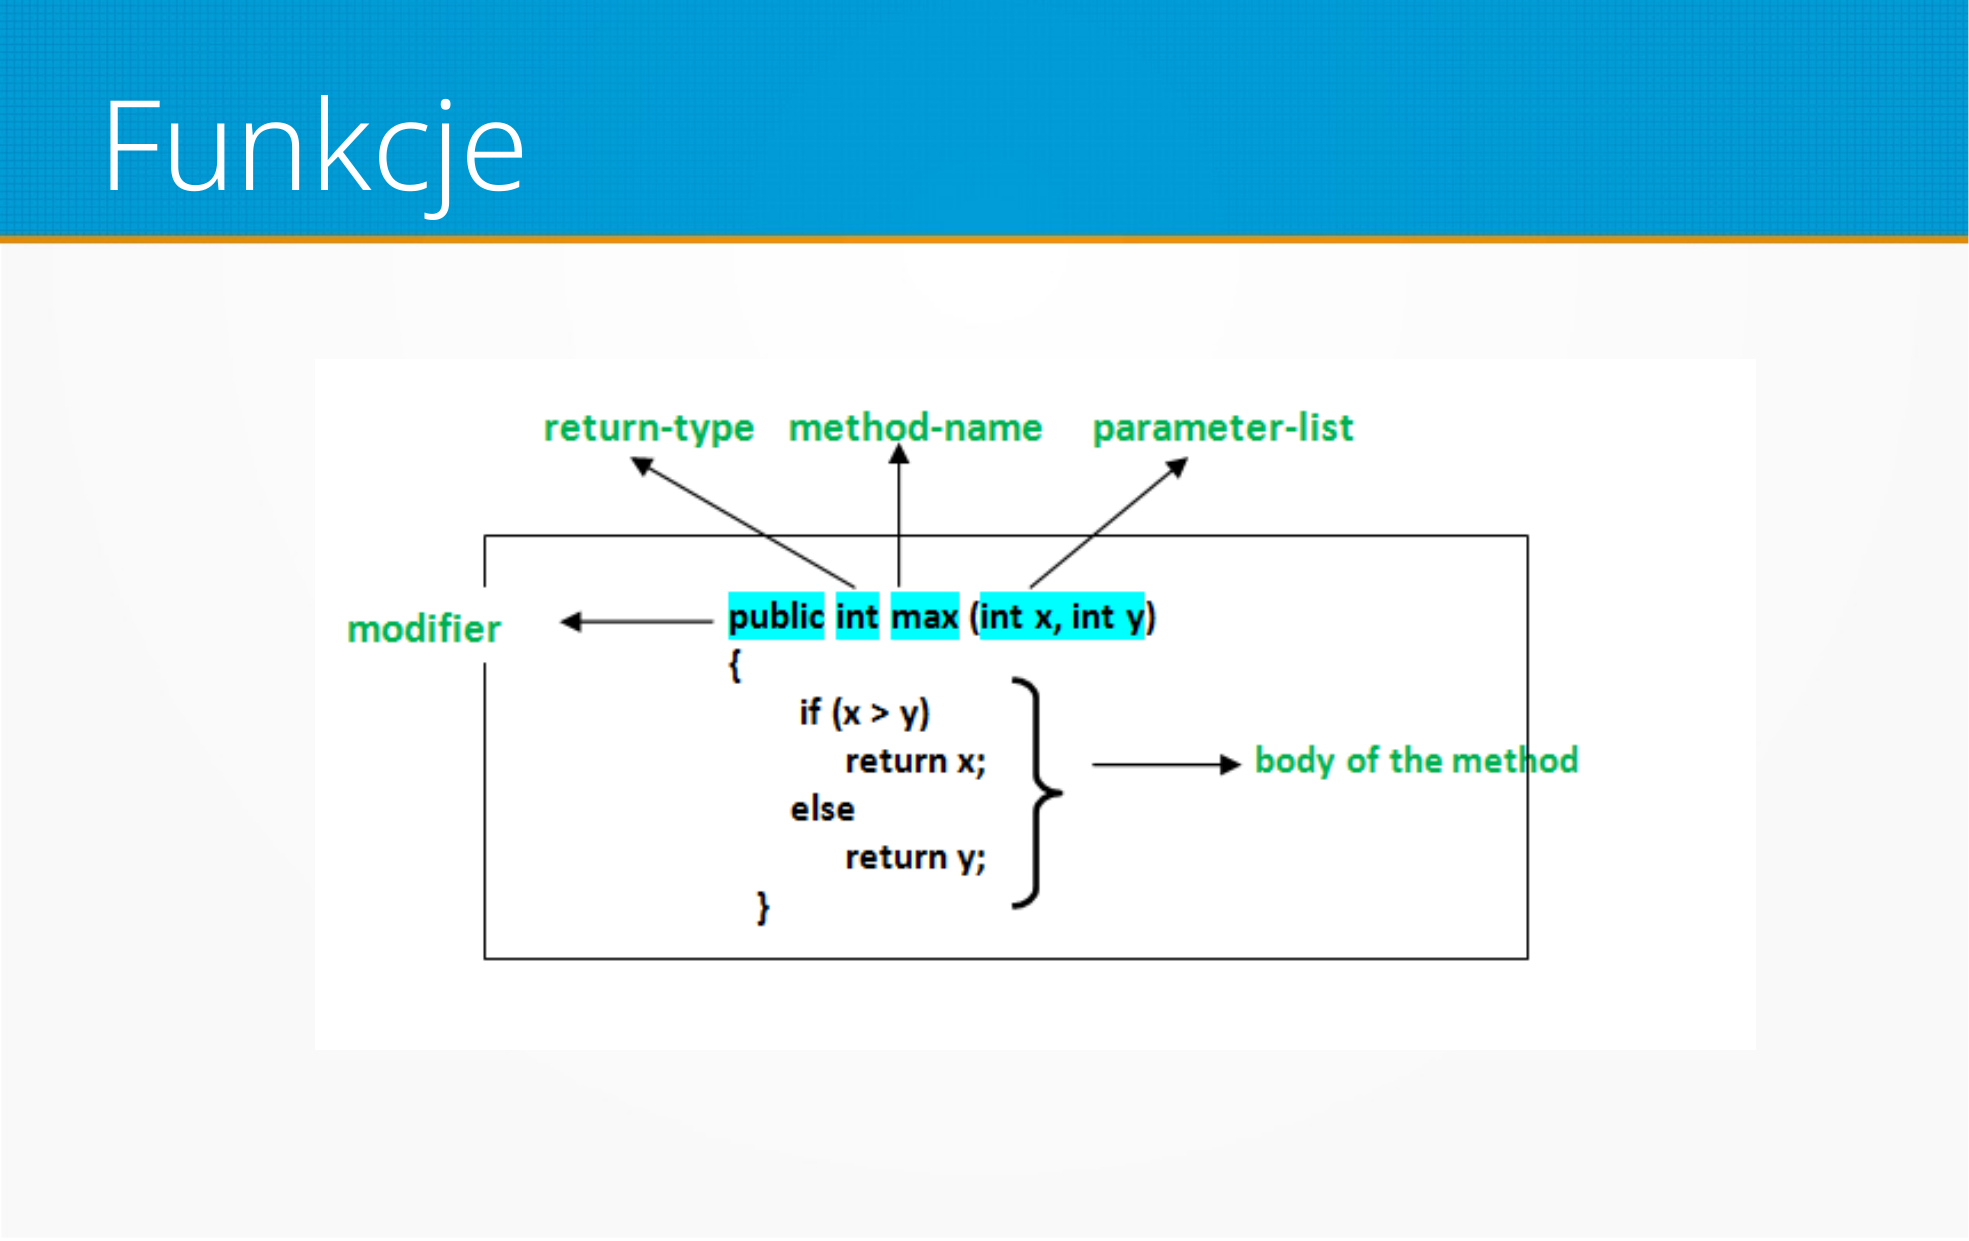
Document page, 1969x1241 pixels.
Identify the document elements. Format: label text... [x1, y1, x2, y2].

picture [0, 233, 1969, 1241]
title Funkcje [98, 19, 1870, 227]
